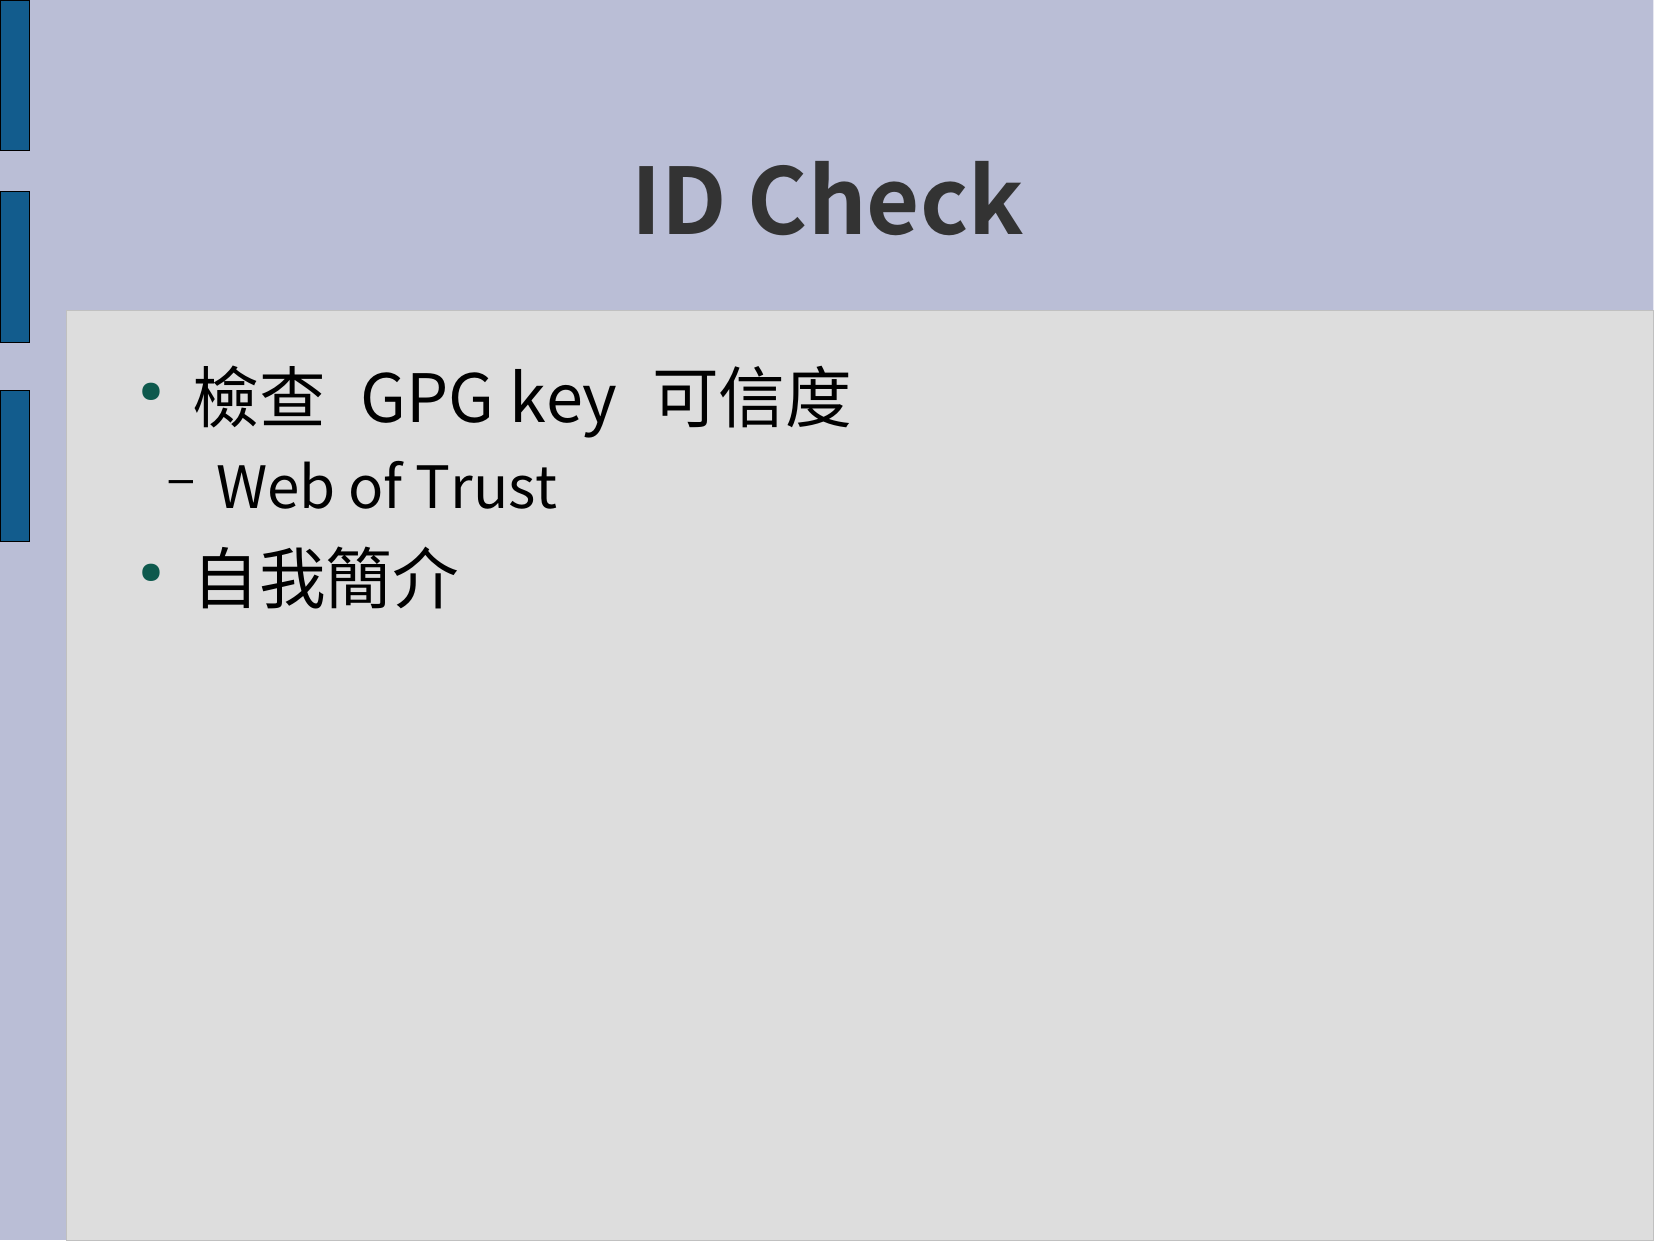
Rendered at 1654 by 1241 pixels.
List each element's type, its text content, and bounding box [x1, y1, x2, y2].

list 檢查 GPG key 可信度 Web of Trust 自我簡介 [121, 344, 1534, 1164]
title ID Check [121, 91, 1534, 299]
